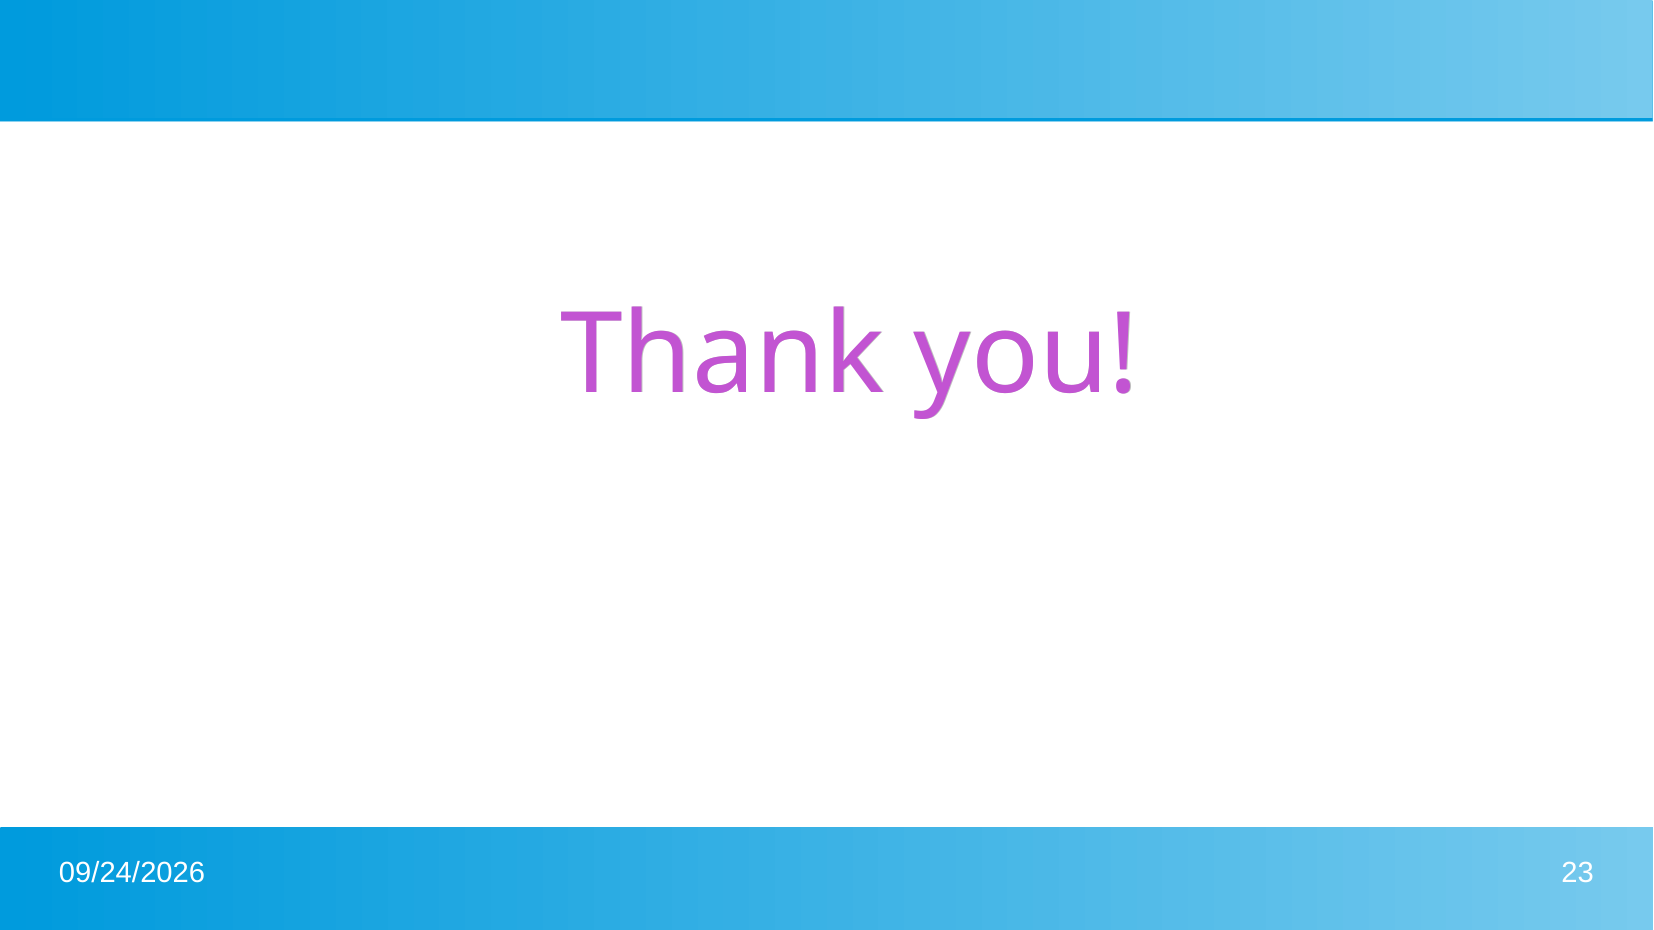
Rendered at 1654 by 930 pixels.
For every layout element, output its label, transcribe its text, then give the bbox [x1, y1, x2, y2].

list Thank you! [489, 271, 1653, 863]
